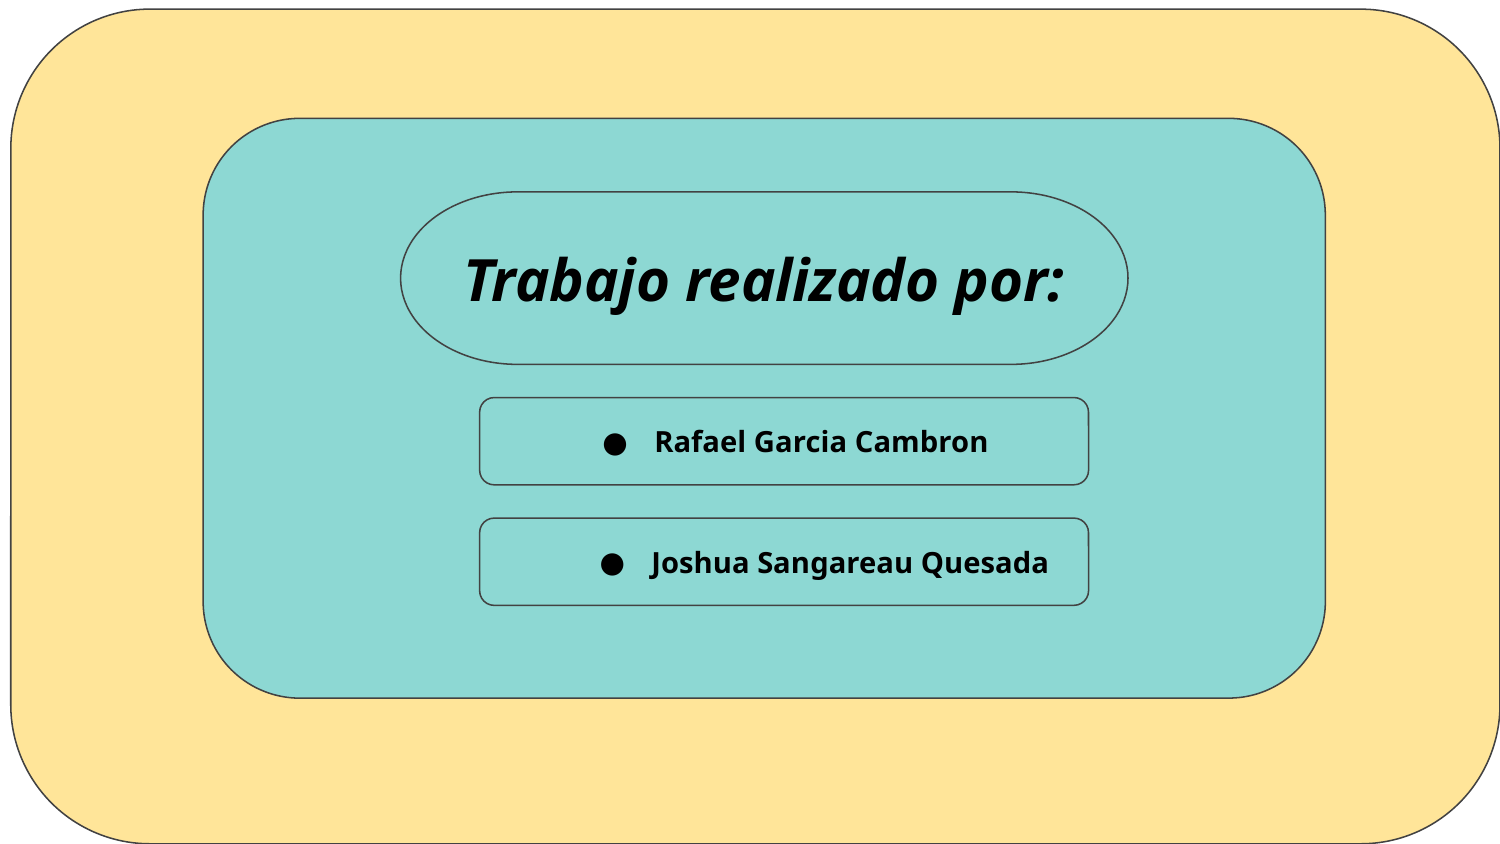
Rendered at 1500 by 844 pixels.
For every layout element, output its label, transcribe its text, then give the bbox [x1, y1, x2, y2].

text_box Rafael Garcia Cambron [479, 397, 1089, 485]
text_box [10, 9, 1500, 844]
text_box Trabajo realizado por: [400, 191, 1129, 365]
text_box Joshua Sangareau Quesada [479, 518, 1089, 606]
